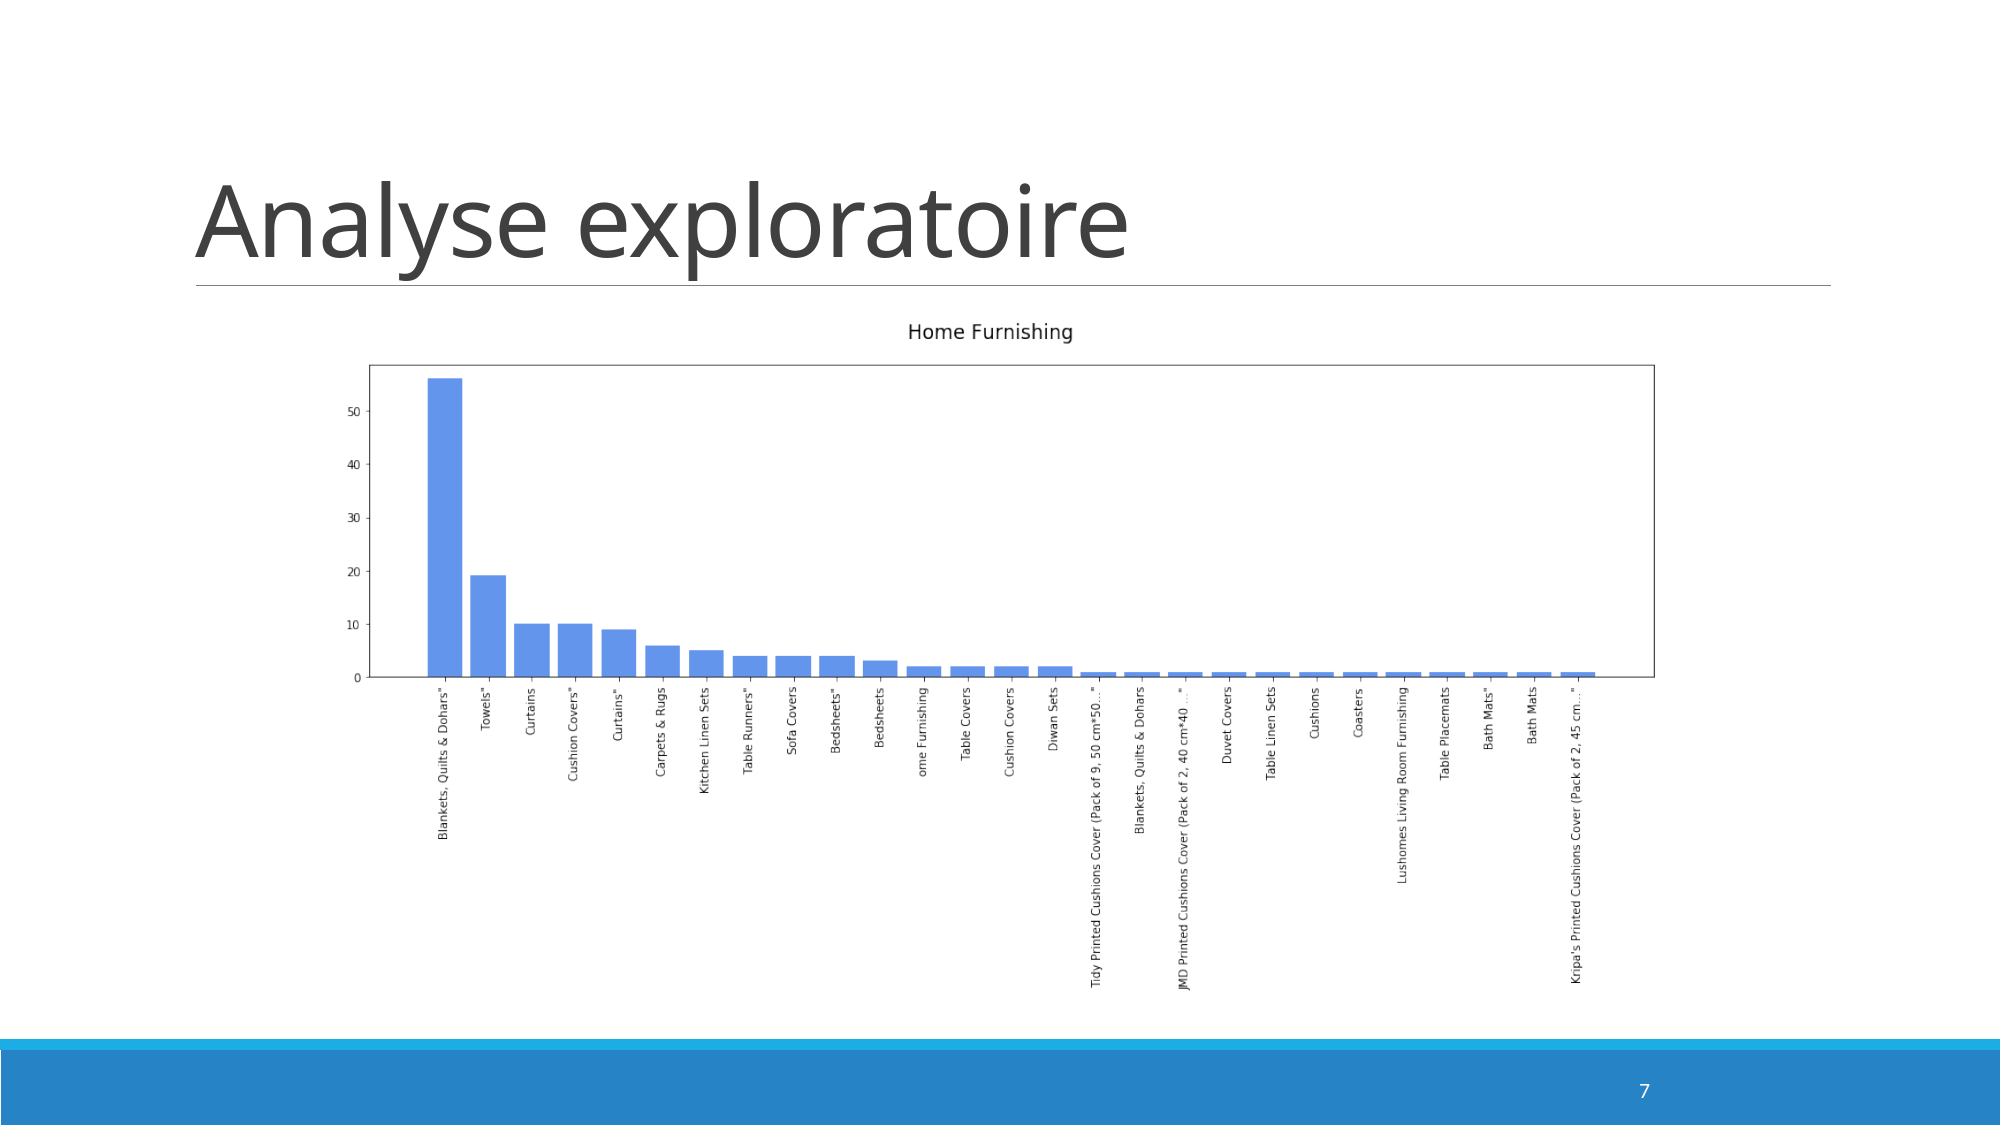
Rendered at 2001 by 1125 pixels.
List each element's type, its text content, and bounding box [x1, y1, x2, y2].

text_box [1624, 1059, 1840, 1120]
title Analyse exploratoire [180, 47, 1831, 286]
picture [338, 315, 1662, 997]
